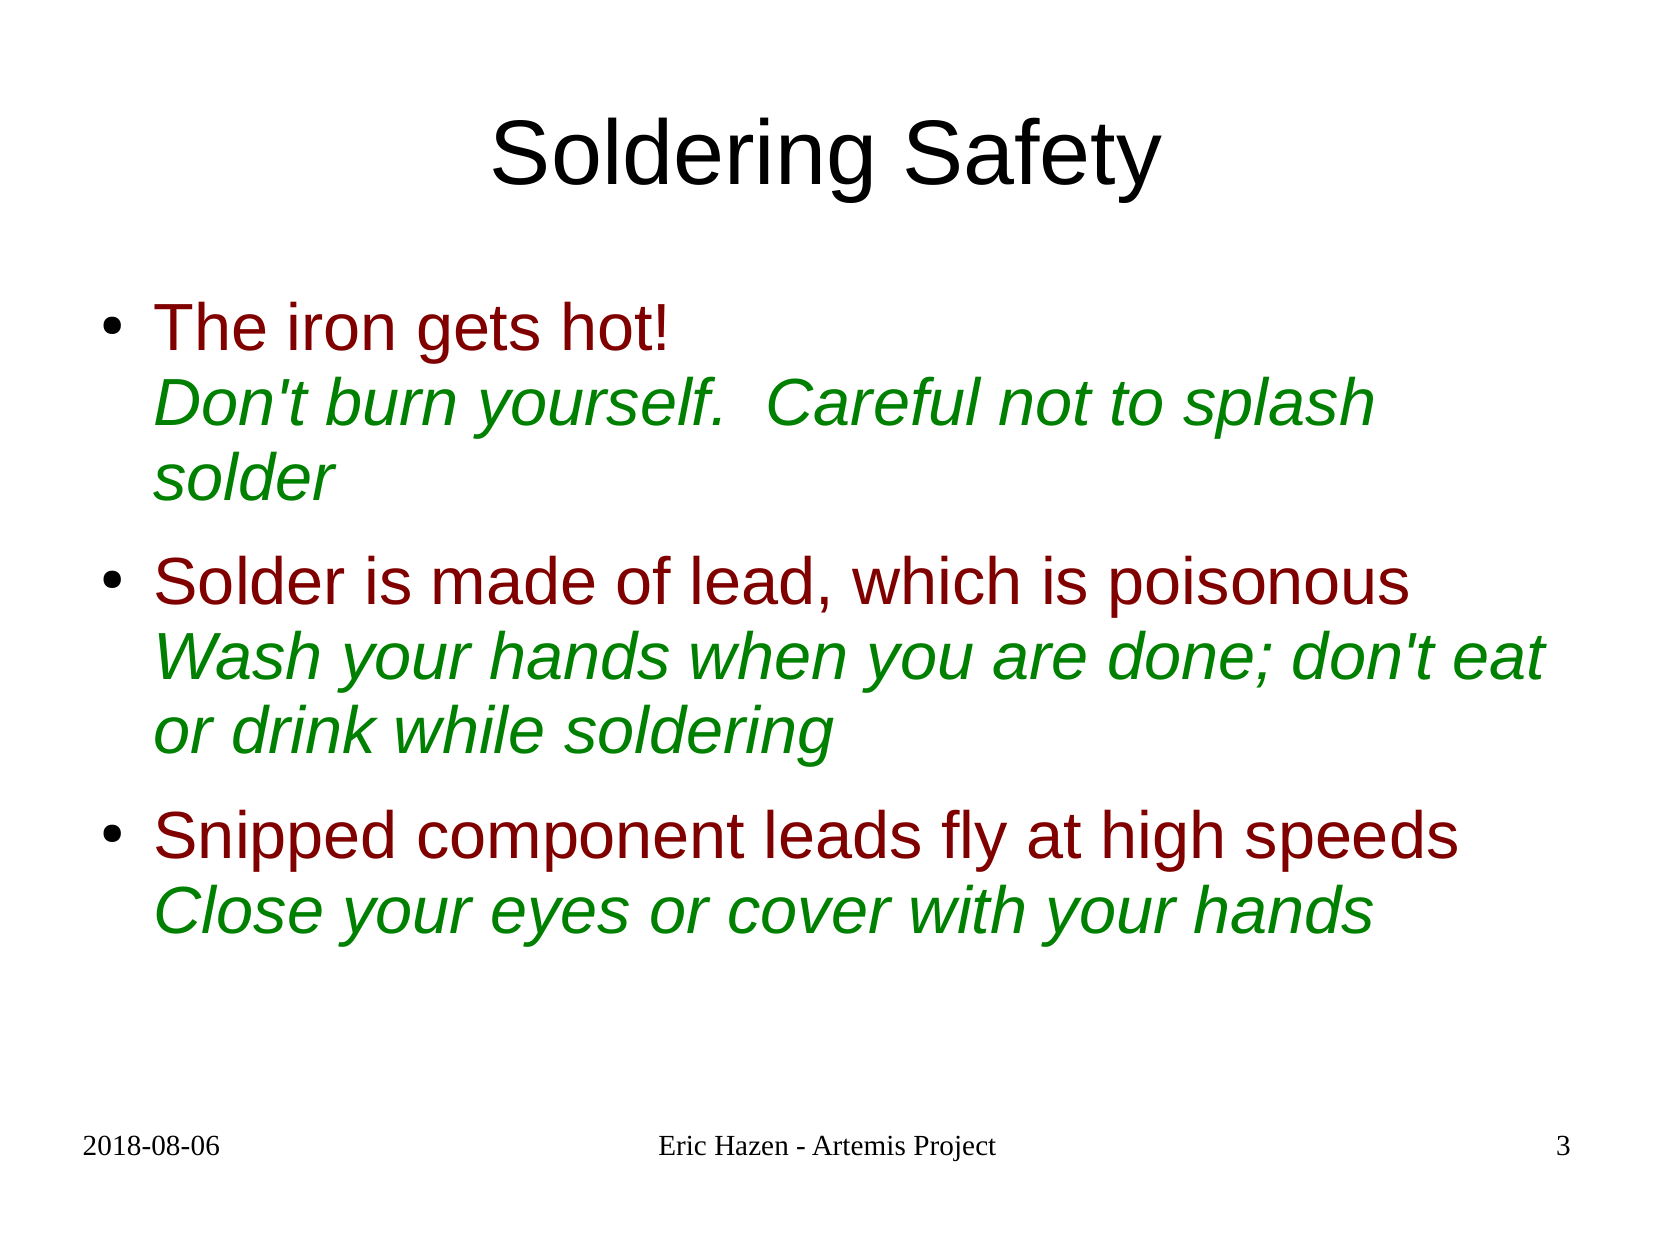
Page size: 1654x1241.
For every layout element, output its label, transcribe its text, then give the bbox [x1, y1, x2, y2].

title Soldering Safety [82, 49, 1571, 257]
list The iron gets hot! Don't burn yourself. Careful not to splash solder Solder is made of lead, which is poisonous Wash your hands when you are done; don't eat or drink while soldering Snipped component leads fly at high speeds Close your eyes or cover with your hands [82, 290, 1571, 1010]
